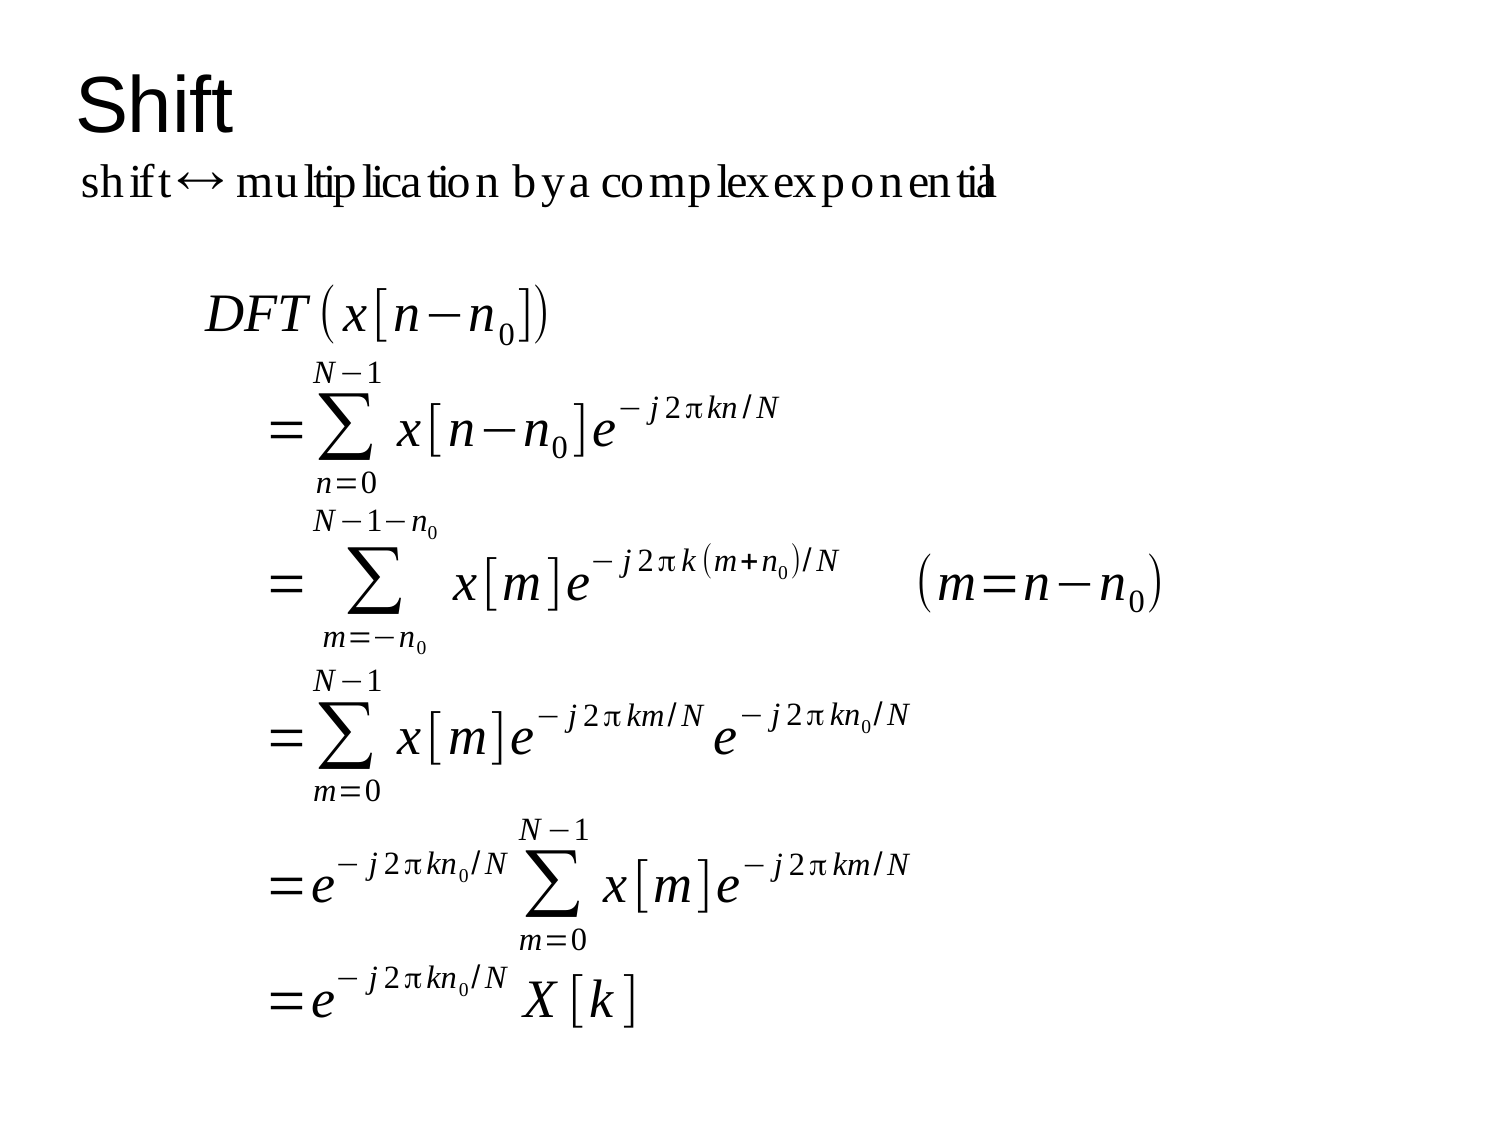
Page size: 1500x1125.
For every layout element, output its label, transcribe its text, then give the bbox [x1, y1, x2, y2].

picture [75, 153, 1003, 217]
chart [194, 282, 1172, 1094]
title Shift [75, 44, 1425, 165]
